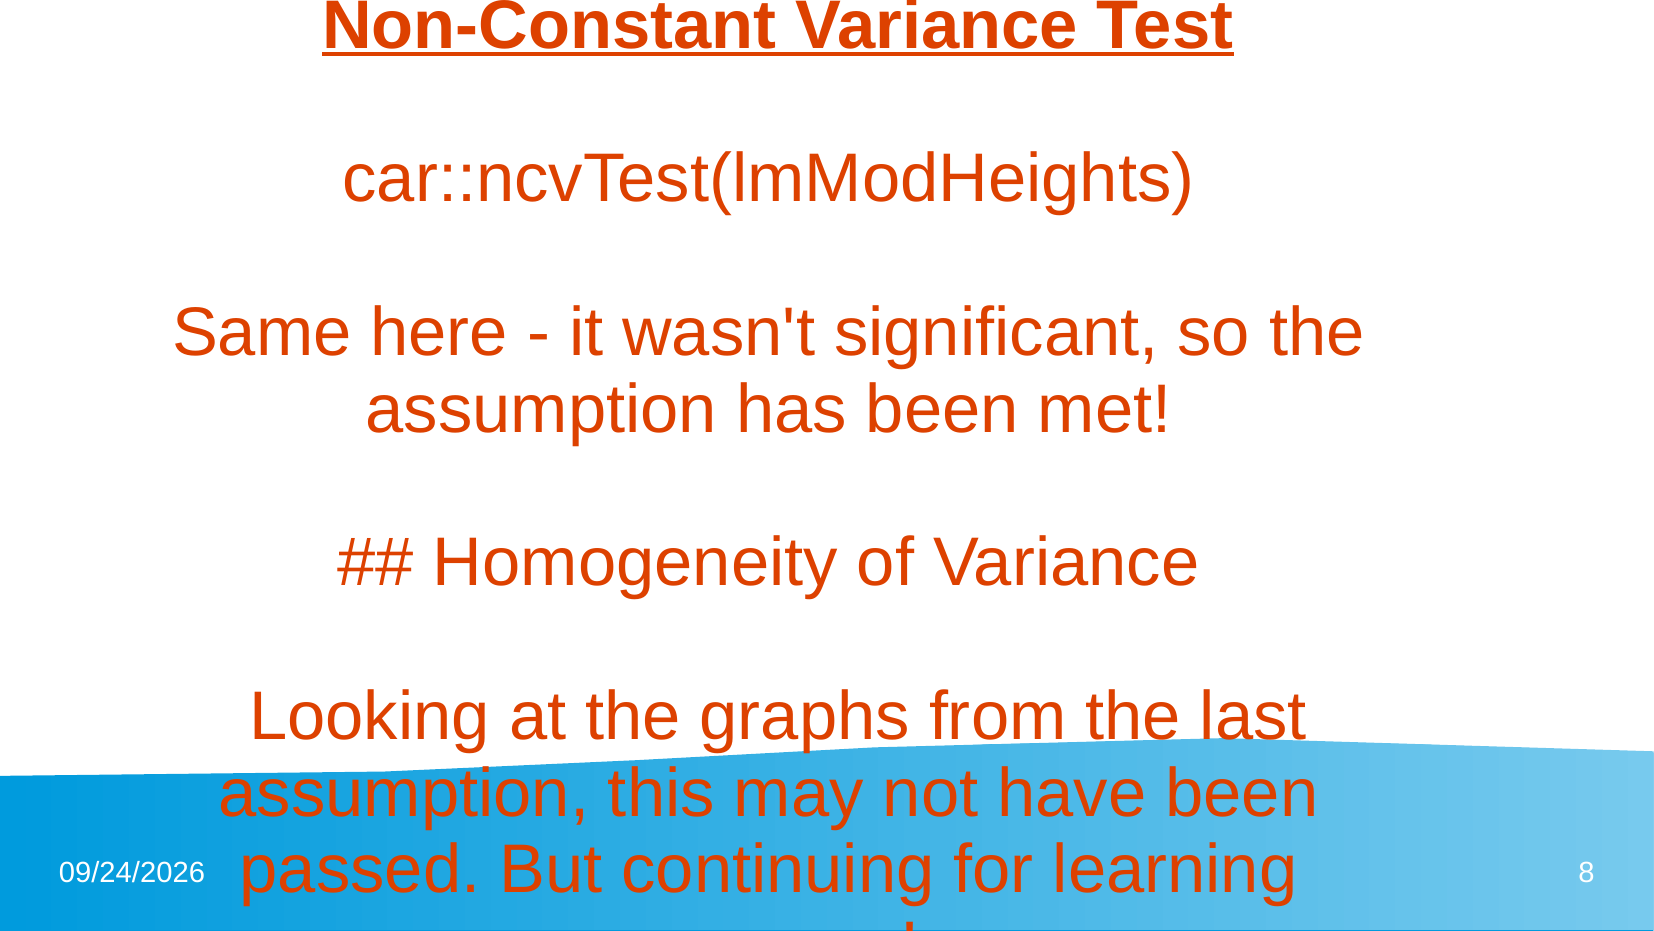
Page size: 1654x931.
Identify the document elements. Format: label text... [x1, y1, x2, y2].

title Non-Constant Variance Test car::ncvTest(lmModHeights) Same here - it wasn't significant, so the assumption has been met! ## Homogeneity of Variance Looking at the graphs from the last assumption, this may not have been passed. But continuing for learning purposes! [112, 0, 1426, 931]
